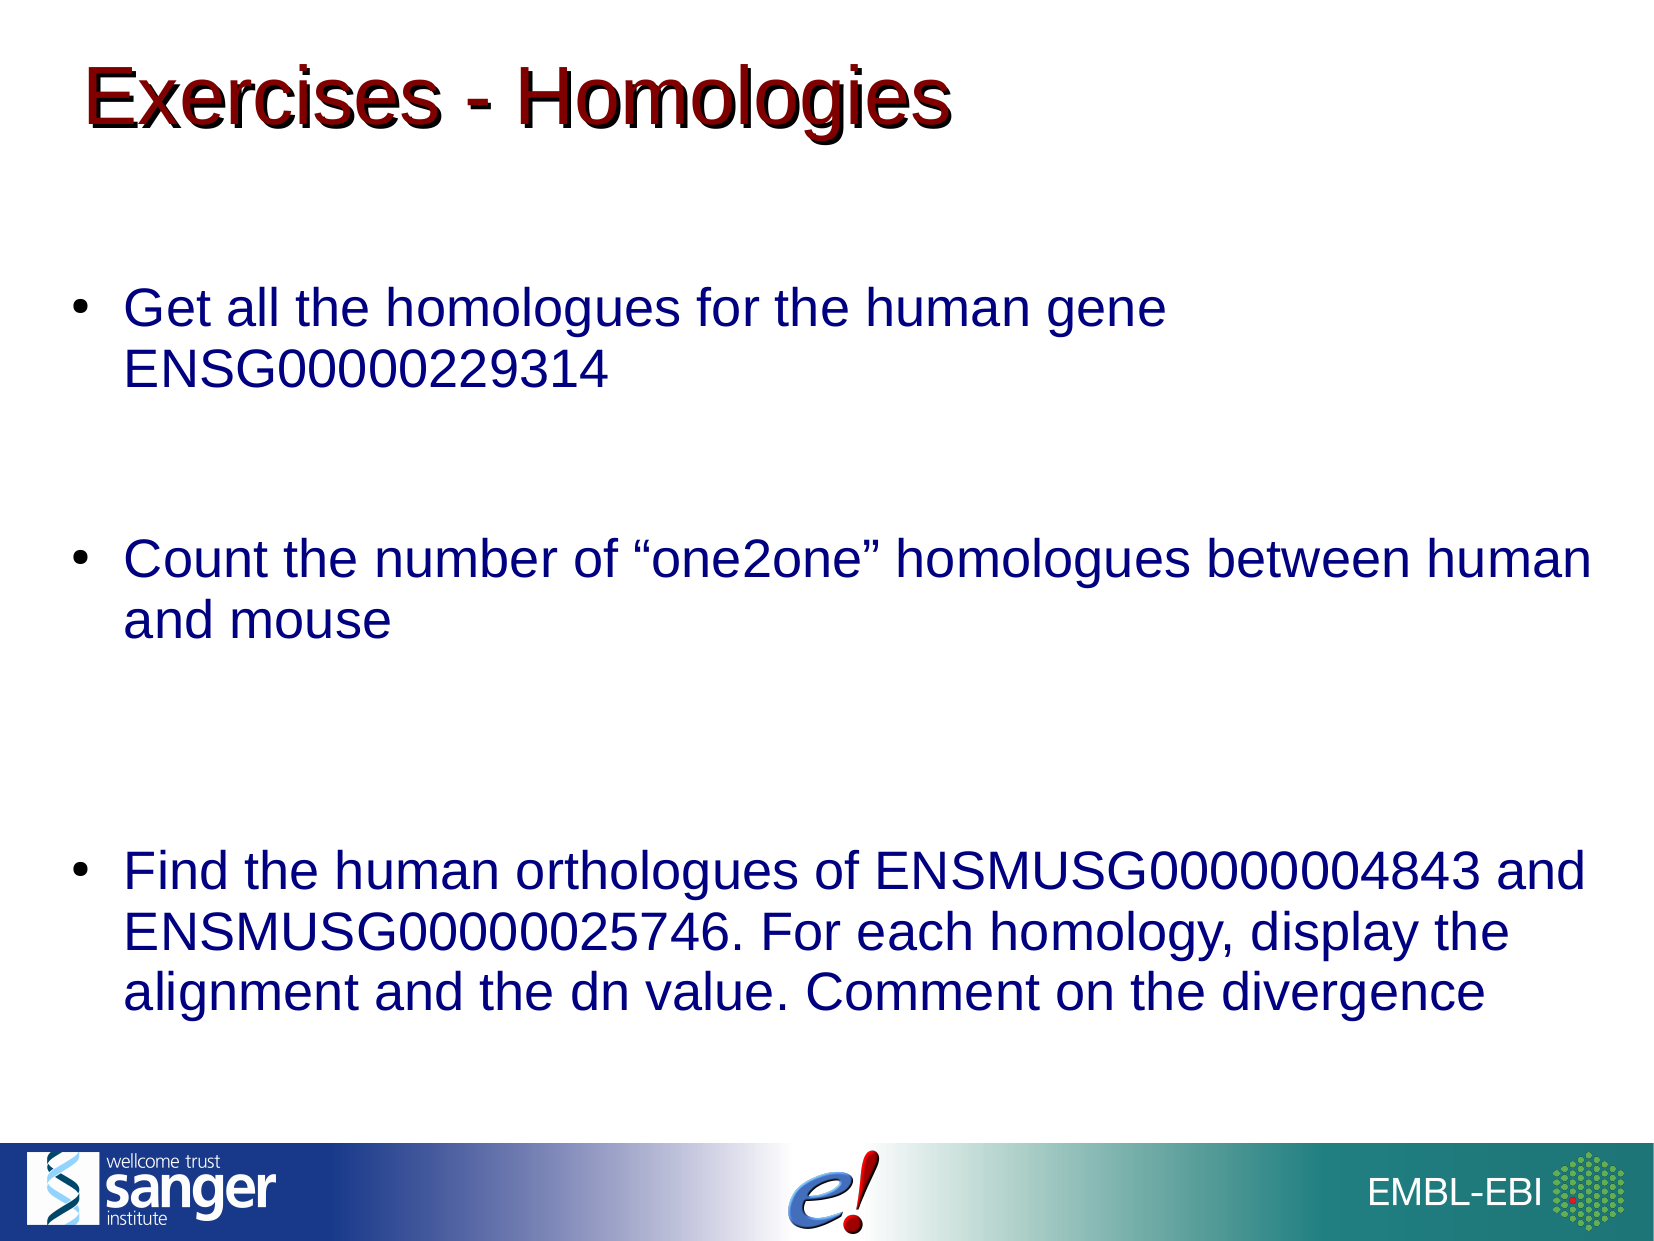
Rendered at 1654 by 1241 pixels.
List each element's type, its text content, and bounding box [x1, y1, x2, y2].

title Exercises - Homologies [82, 49, 1571, 257]
picture [0, 1143, 1654, 1241]
list Get all the homologues for the human gene ENSG00000229314 Count the number of “one2one” homologues between human and mouse Find the human orthologues of ENSMUSG00000004843 and ENSMUSG00000025746. For each homology, display the alignment and the dn value. Comment on the divergence [53, 277, 1625, 1123]
